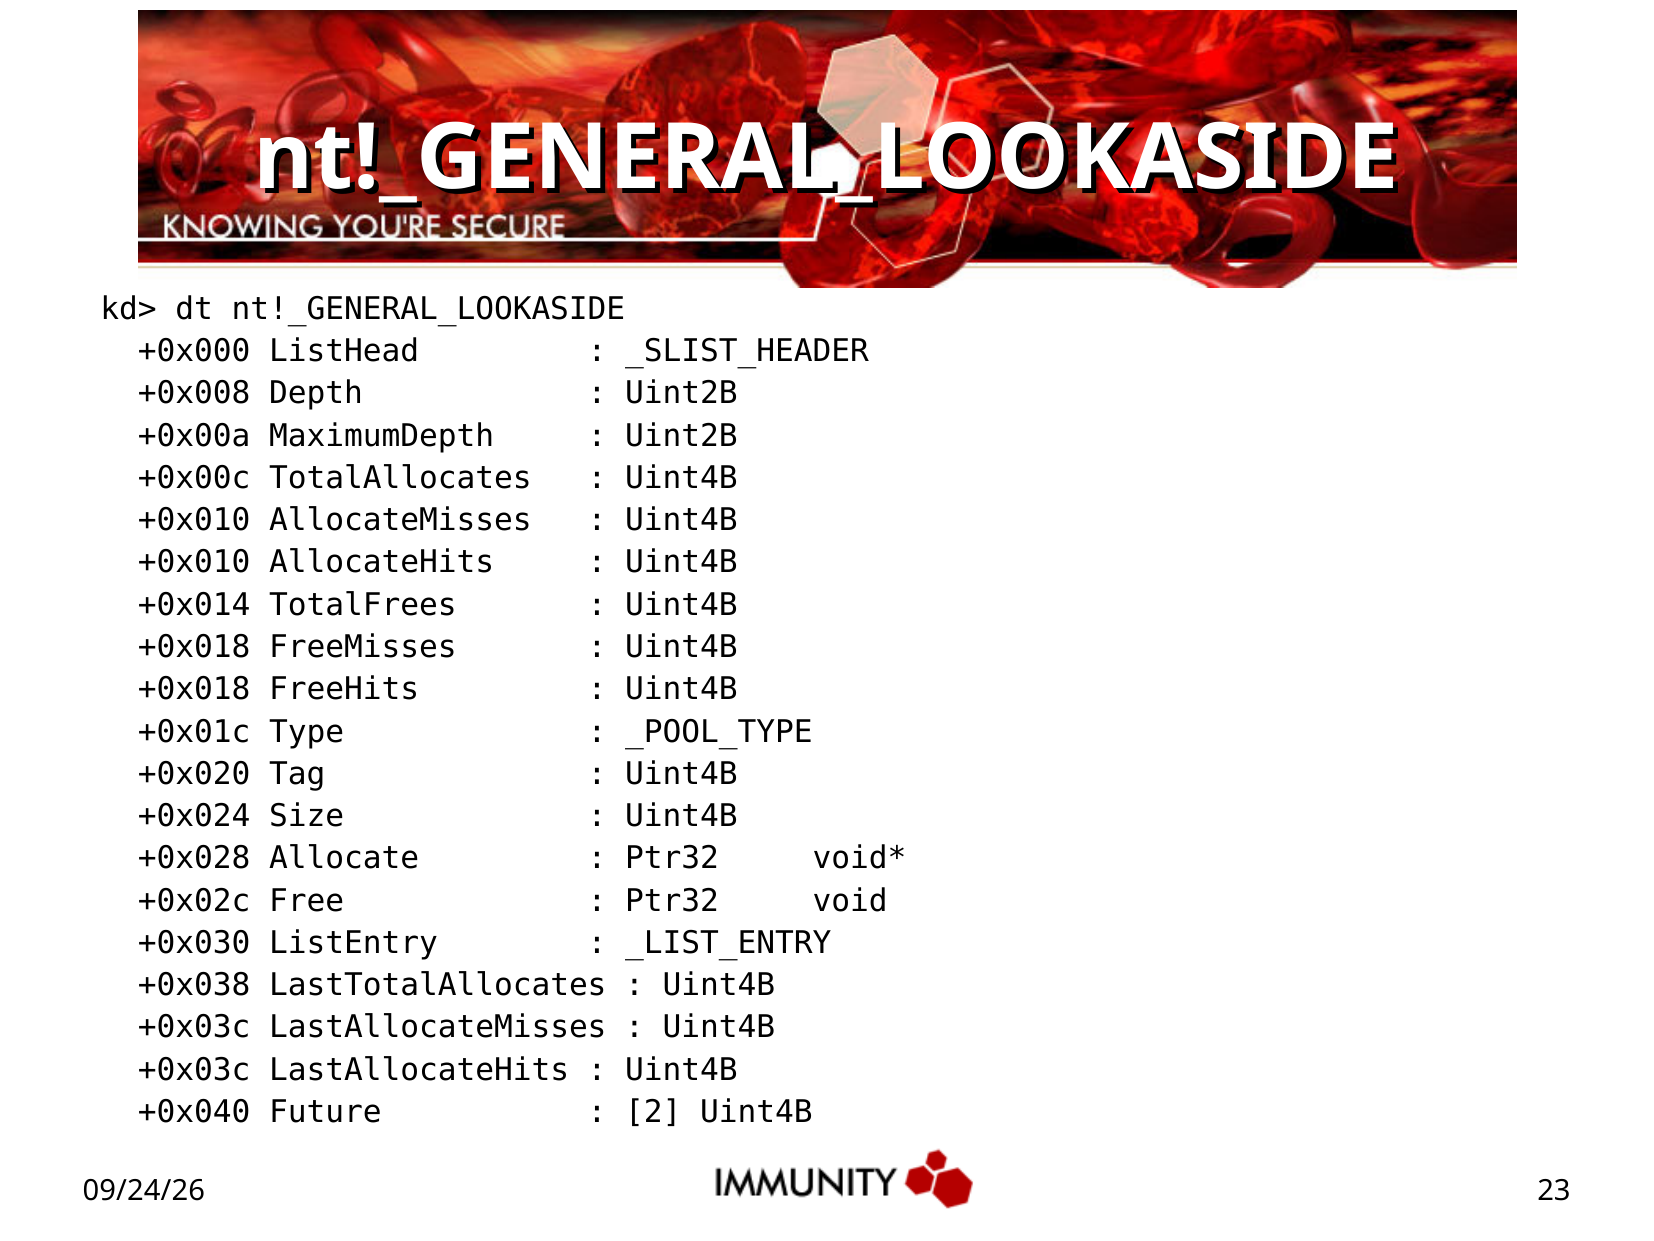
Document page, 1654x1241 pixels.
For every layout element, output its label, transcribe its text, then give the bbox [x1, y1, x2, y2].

list kd> dt nt!_GENERAL_LOOKASIDE +0x000 ListHead : _SLIST_HEADER +0x008 Depth : Uint2B +0x00a MaximumDepth : Uint2B +0x00c TotalAllocates : Uint4B +0x010 AllocateMisses : Uint4B +0x010 AllocateHits : Uint4B +0x014 TotalFrees : Uint4B +0x018 FreeMisses : Uint4B +0x018 FreeHits : Uint4B +0x01c Type : _POOL_TYPE +0x020 Tag : Uint4B +0x024 Size : Uint4B +0x028 Allocate : Ptr32 void* +0x02c Free : Ptr32 void +0x030 ListEntry : _LIST_ENTRY +0x038 LastTotalAllocates : Uint4B +0x03c LastAllocateMisses : Uint4B +0x03c LastAllocateHits : Uint4B +0x040 Future : [2] Uint4B [82, 290, 1571, 1130]
title nt!_GENERAL_LOOKASIDE [82, 56, 1571, 250]
picture [694, 1130, 984, 1235]
picture [138, 250, 1517, 288]
picture [138, 10, 1517, 56]
